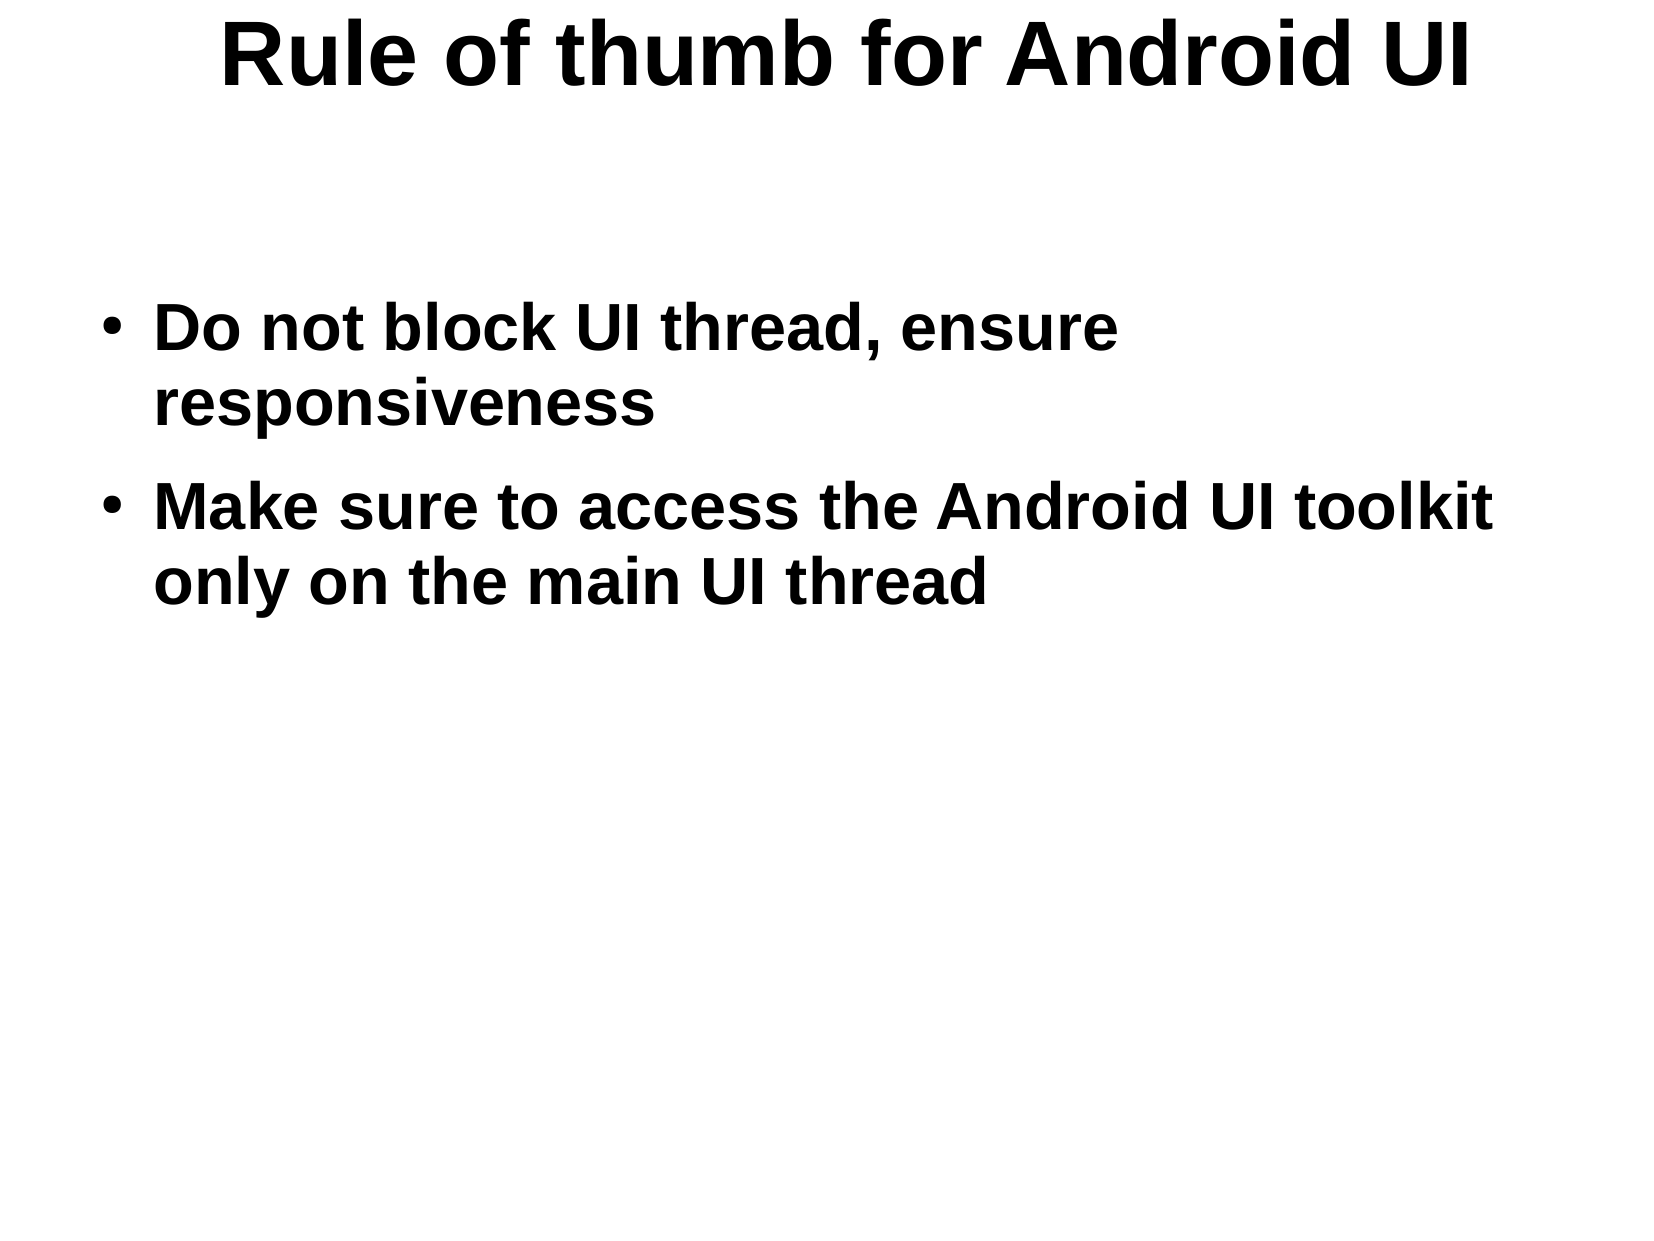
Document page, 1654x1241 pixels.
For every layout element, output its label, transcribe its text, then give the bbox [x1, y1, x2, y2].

list Do not block UI thread, ensure responsiveness Make sure to access the Android UI toolkit only on the main UI thread [82, 290, 1571, 1094]
title Rule of thumb for Android UI [86, 0, 1576, 151]
